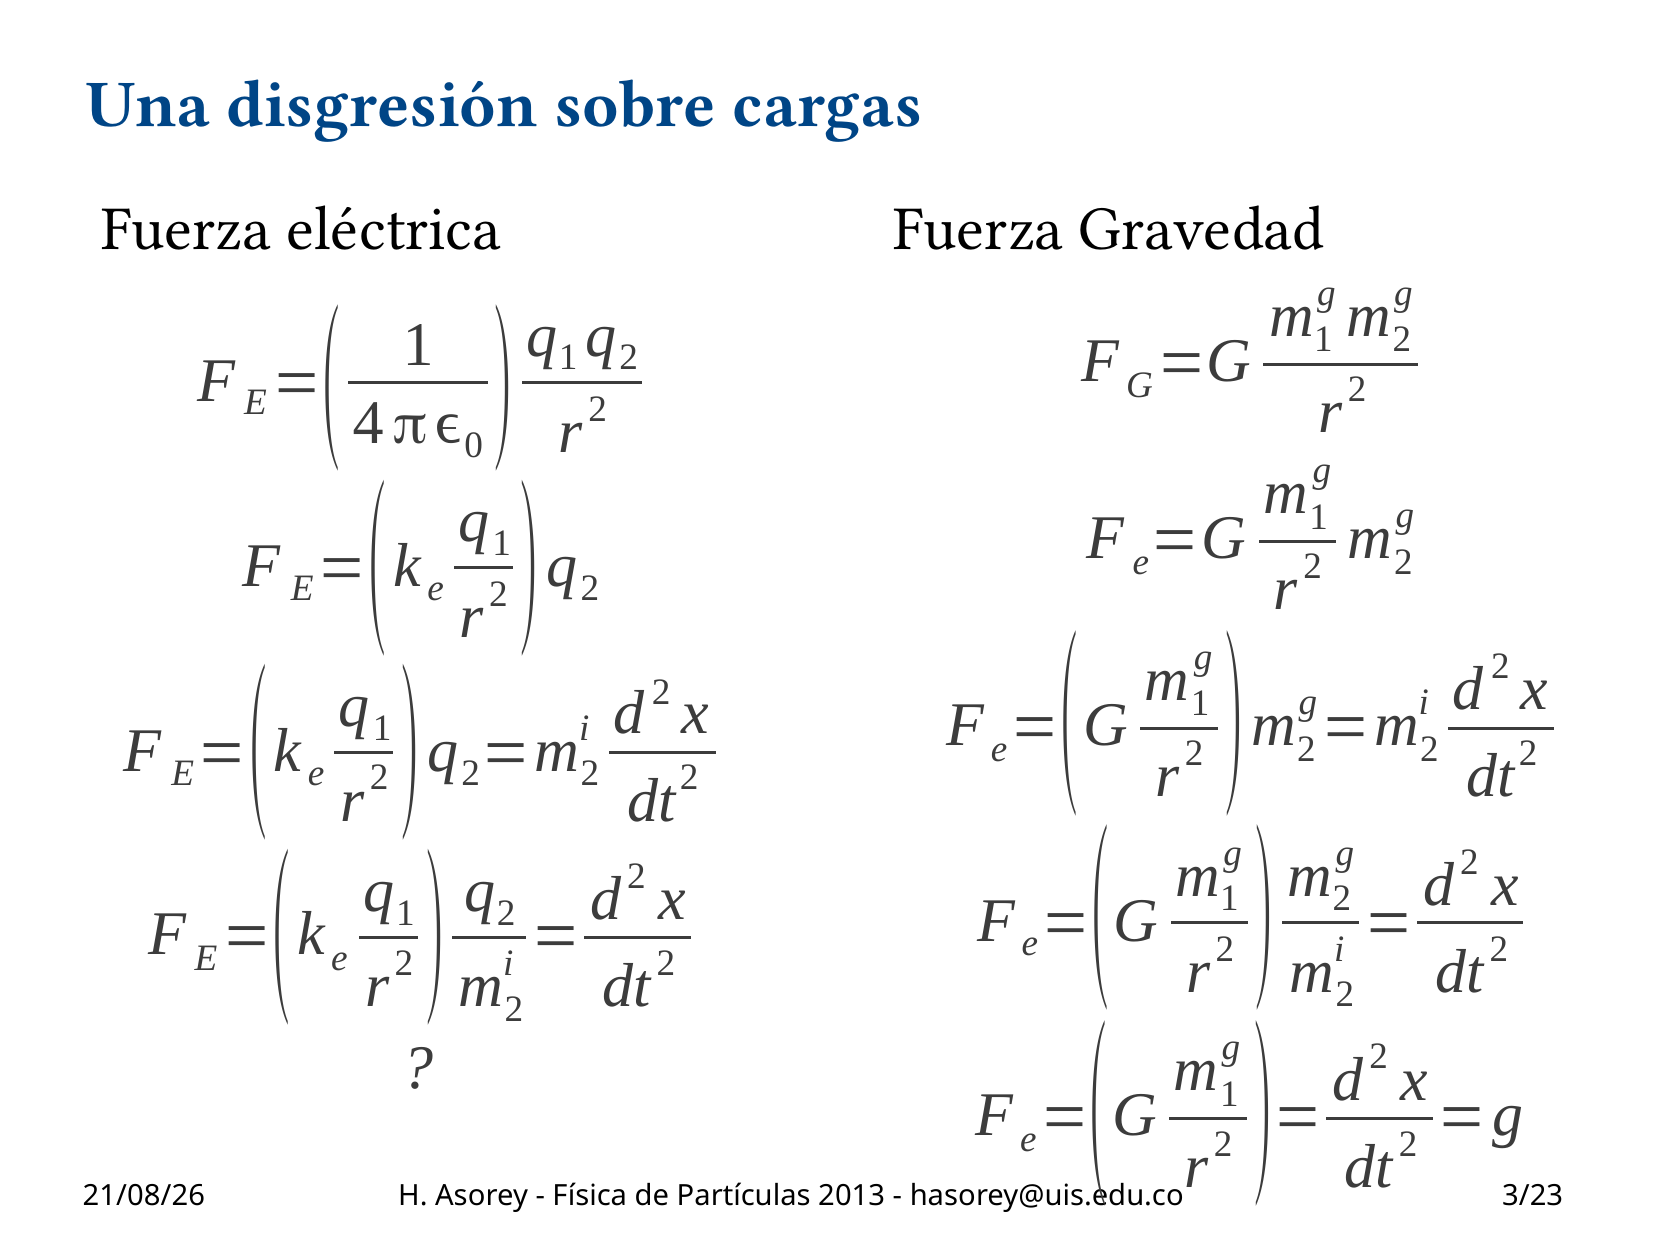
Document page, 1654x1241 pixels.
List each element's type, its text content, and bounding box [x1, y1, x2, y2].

chart [935, 272, 1569, 1214]
chart [112, 300, 728, 1104]
title Una disgresión sobre cargas [86, 49, 1575, 151]
list Fuerza eléctrica Fuerza Gravedad [82, 187, 1571, 1007]
